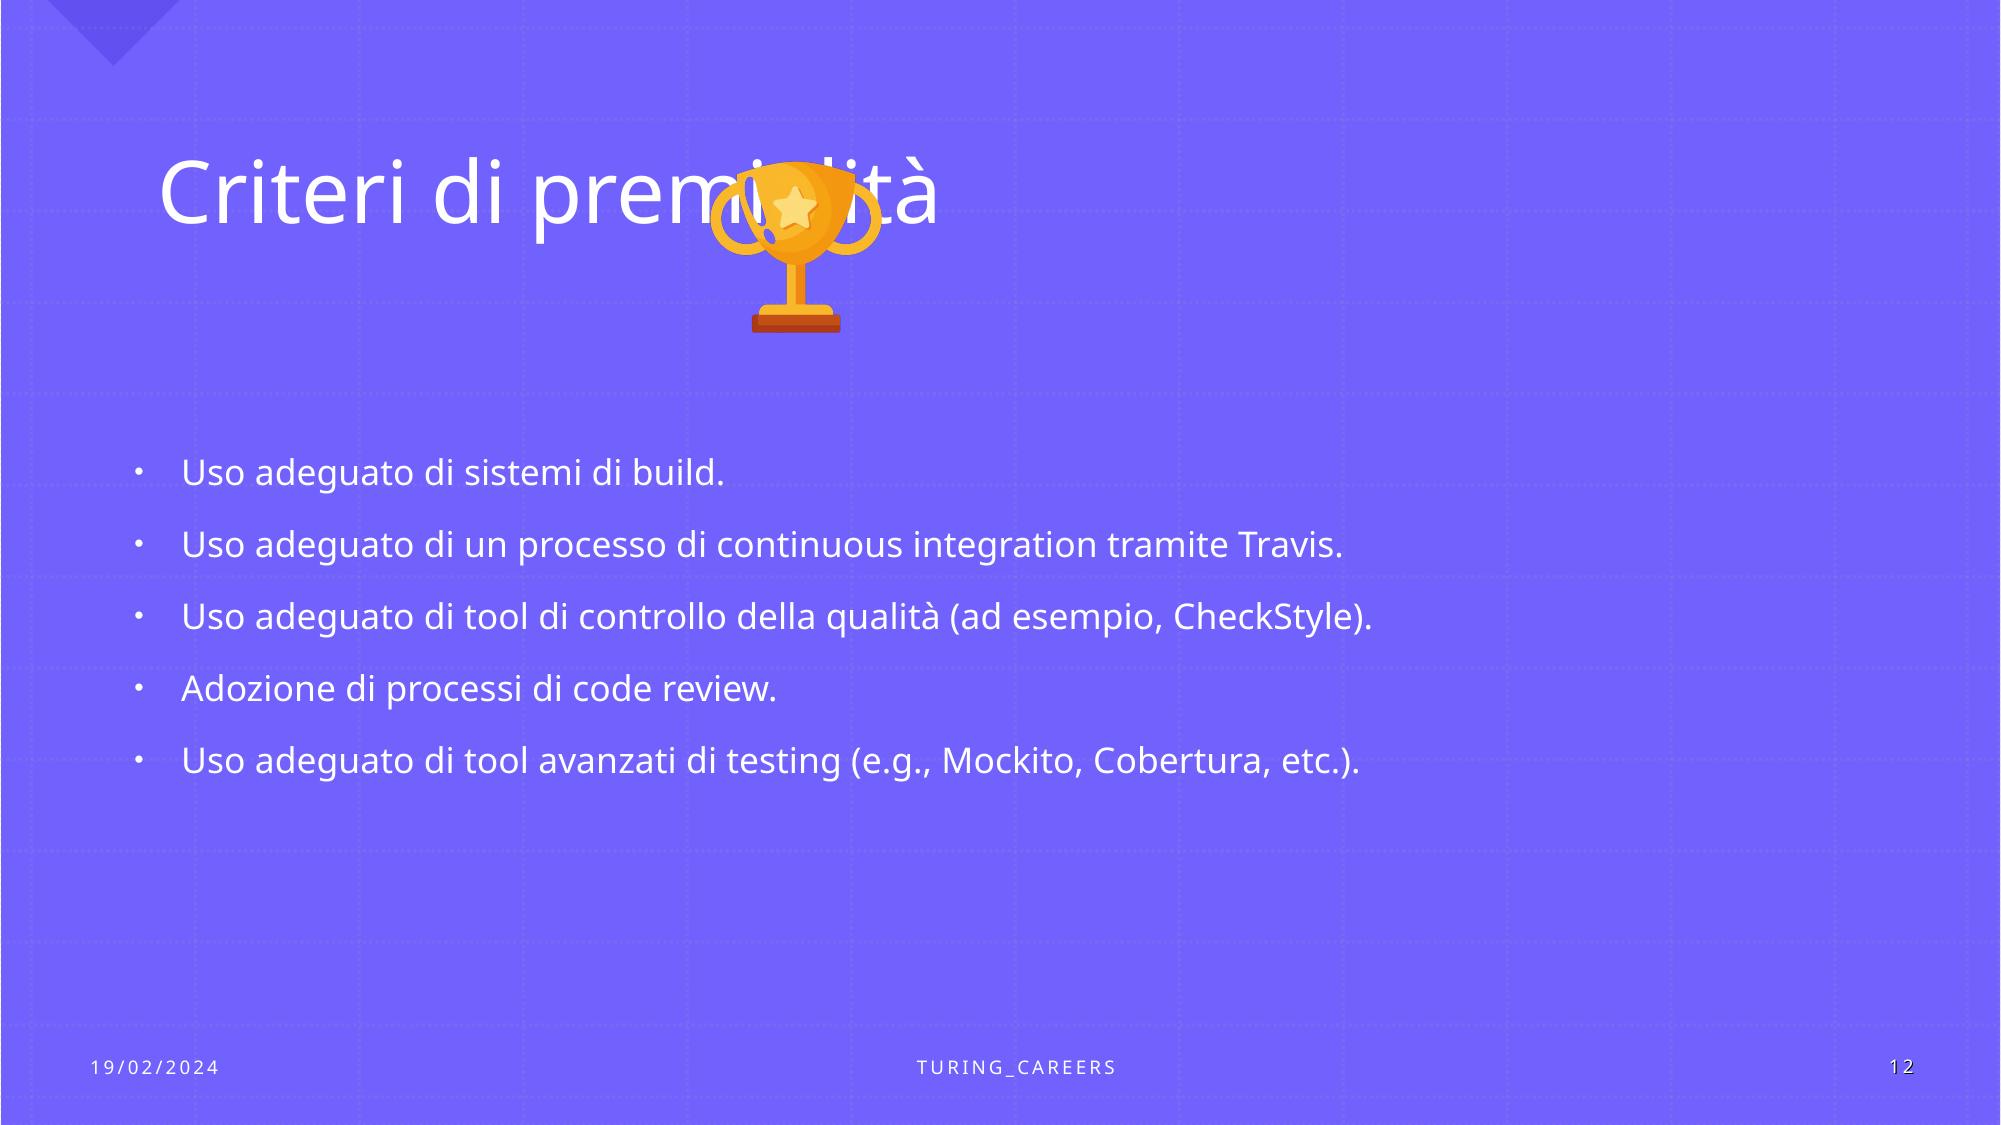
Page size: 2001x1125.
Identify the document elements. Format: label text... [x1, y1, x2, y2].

picture [689, 140, 903, 355]
text_box 19/02/2024 [75, 1037, 496, 1098]
title Criteri di premialità [903, 140, 1016, 316]
text_box TURING_CAREERS [689, 1036, 1343, 1097]
subtitle Uso adeguato di sistemi di build. Uso adeguato di un processo di continuous integration tramite Travis. Uso adeguato di tool di controllo della qualità (ad esempio, CheckStyle). Adozione di processi di code review. Uso adeguato di tool avanzati di testing (e.g., Mockito, Cobertura, etc.). [119, 434, 1902, 842]
title Criteri di premialità [142, 140, 689, 316]
text_box 11 [1835, 1037, 1967, 1098]
